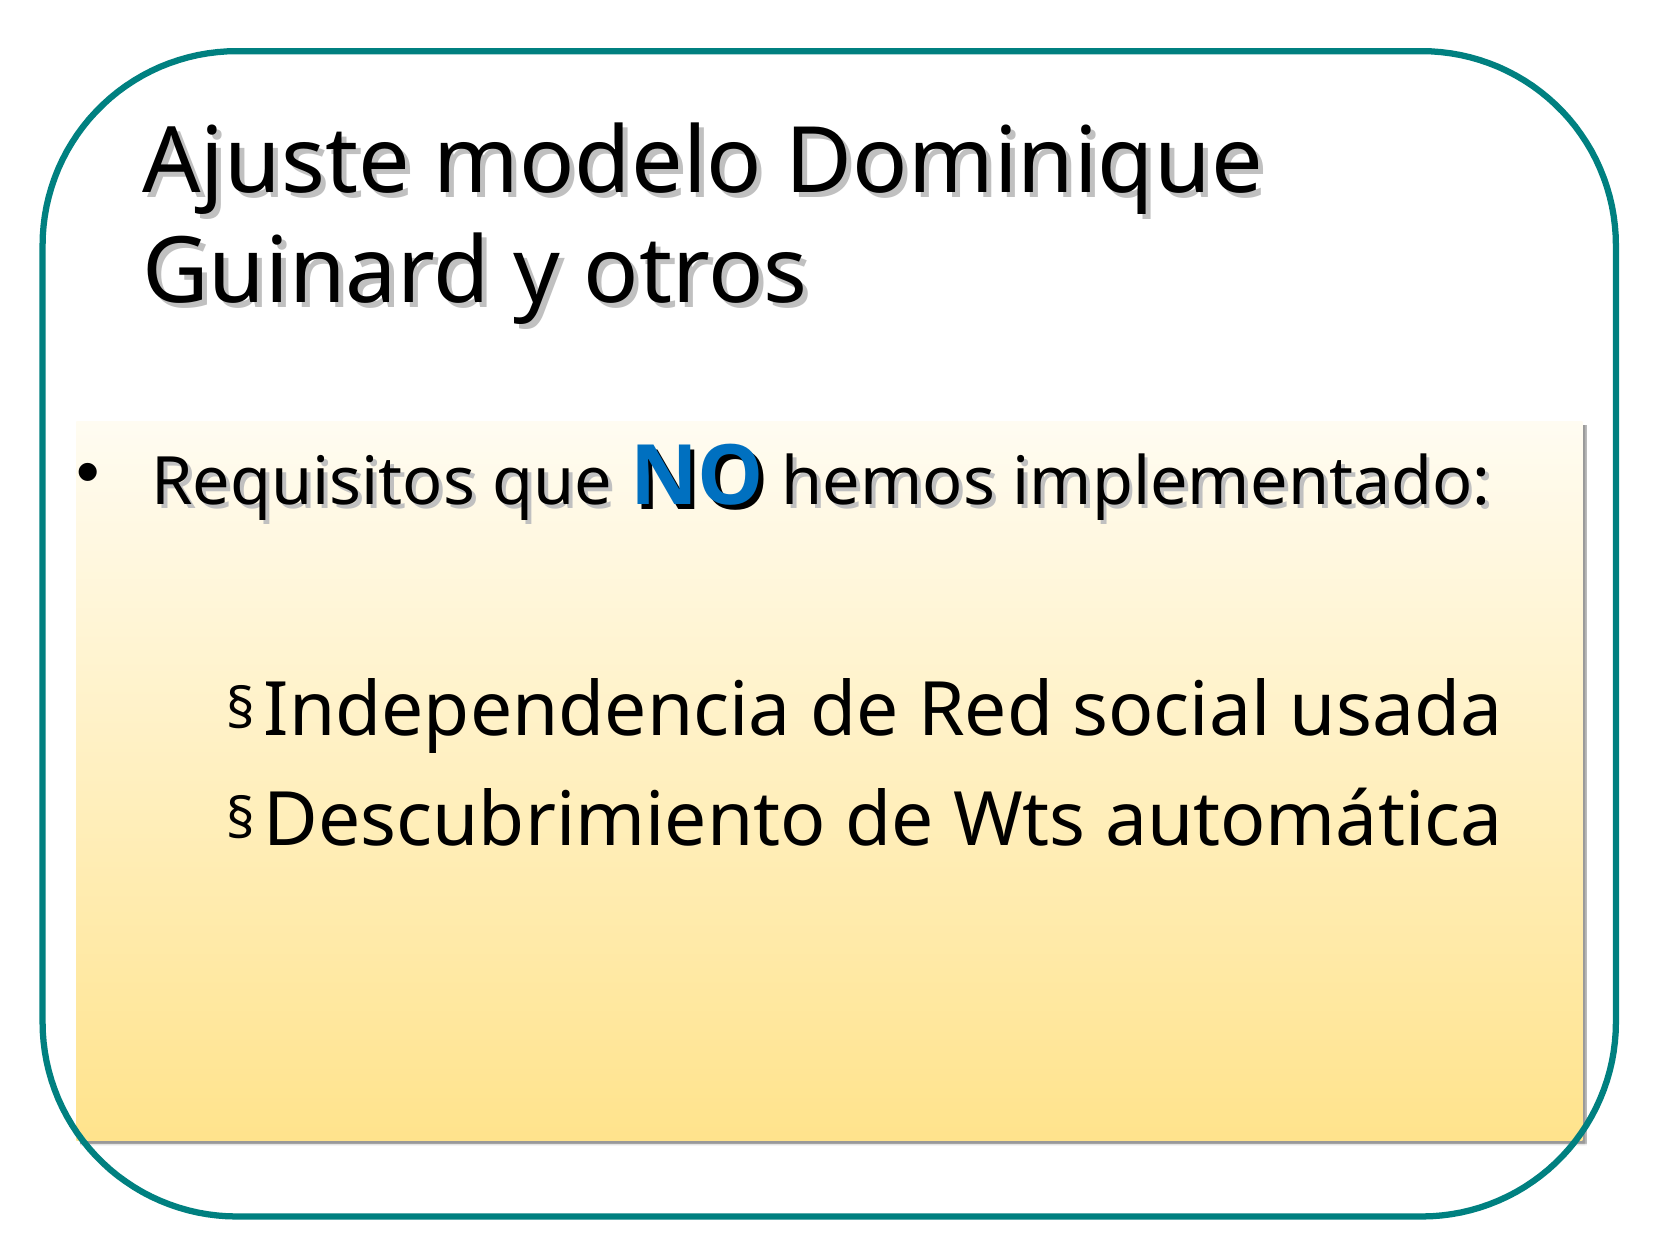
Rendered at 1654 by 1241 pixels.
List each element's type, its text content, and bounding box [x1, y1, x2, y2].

title Ajuste modelo Dominique Guinard y otros [1556, 99, 1631, 322]
title Ajuste modelo Dominique Guinard y otros [142, 99, 1612, 322]
list Requisitos que NO hemos implementado: Independencia de Red social usada Descubrimiento de Wts automática [76, 421, 1583, 1141]
